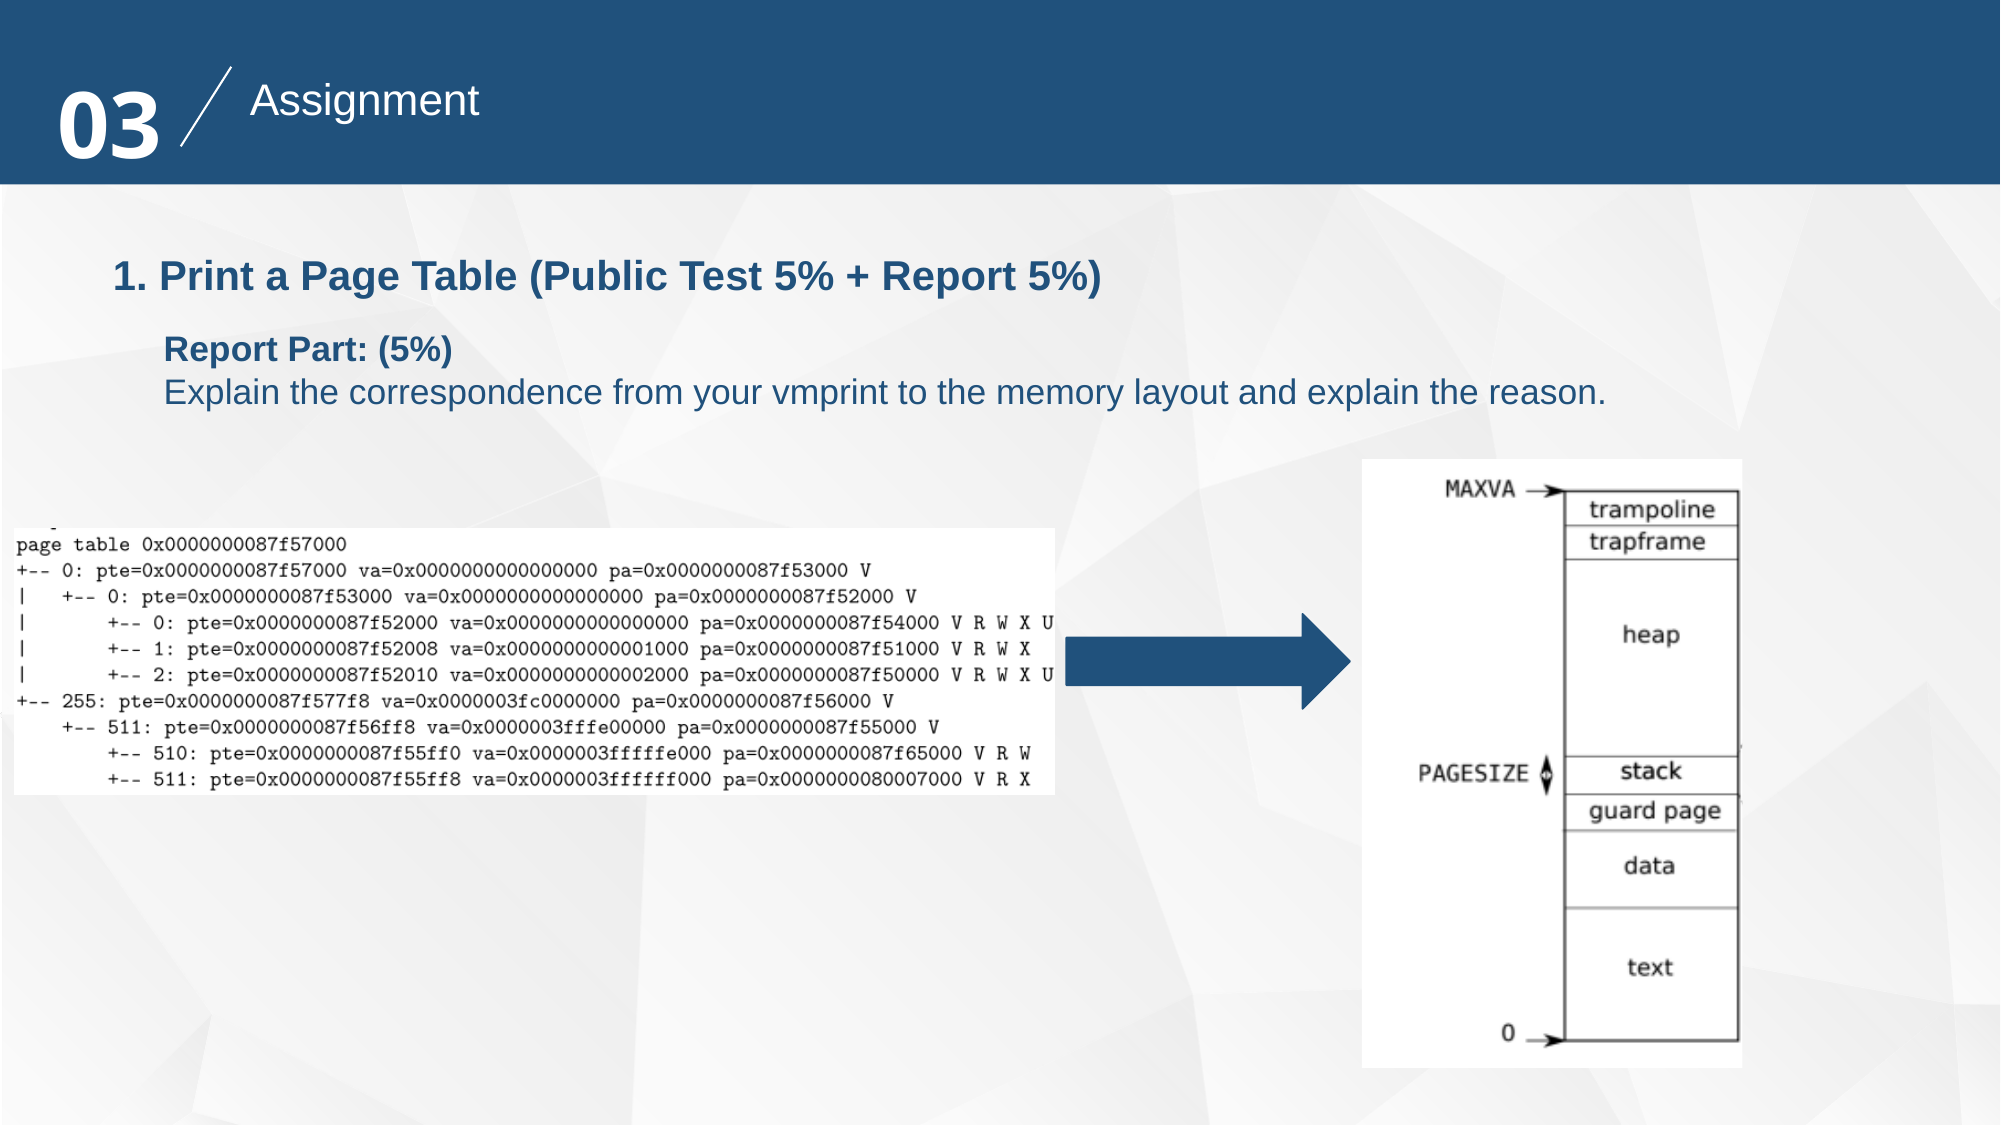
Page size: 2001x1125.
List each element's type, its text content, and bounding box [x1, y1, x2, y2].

list 03 [43, 52, 185, 218]
text_box Report Part: (5%) Explain the correspondence from your vmprint to the memory layout and explain the reason. [149, 312, 1786, 426]
text_box 1. Print a Page Table (Public Test 5% + Report 5%) [98, 234, 1308, 313]
text_box Explain [1066, 614, 1350, 709]
picture [0, 0, 2001, 1125]
list Assignment [235, 57, 989, 139]
